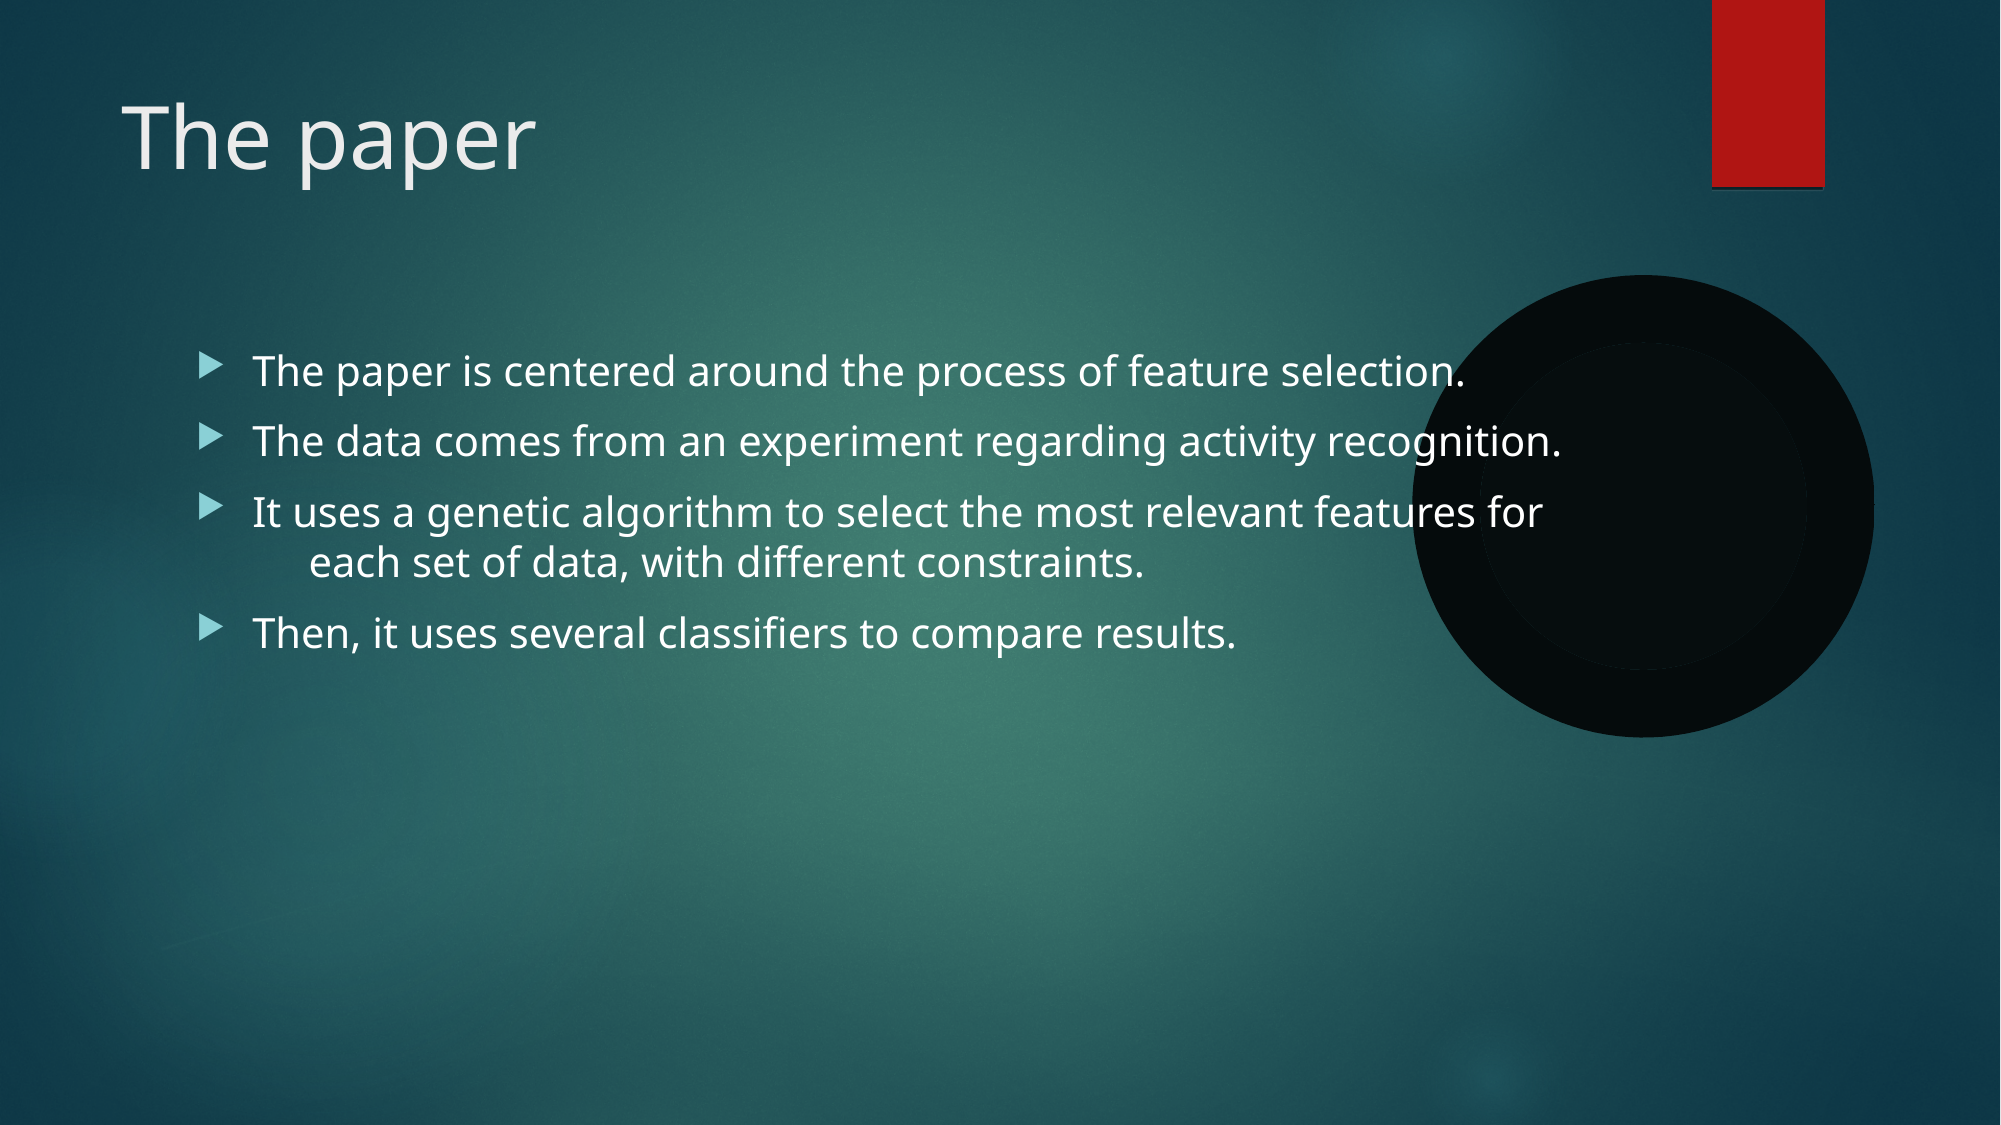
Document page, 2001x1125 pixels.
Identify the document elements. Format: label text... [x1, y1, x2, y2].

list The paper is centered around the process of feature selection. The data comes from an experiment regarding activity recognition. It uses a genetic algorithm to select the most relevant features for each set of data, with different constraints. Then, it uses several classifiers to compare results. [181, 336, 1649, 1026]
title The paper [106, 74, 1649, 305]
